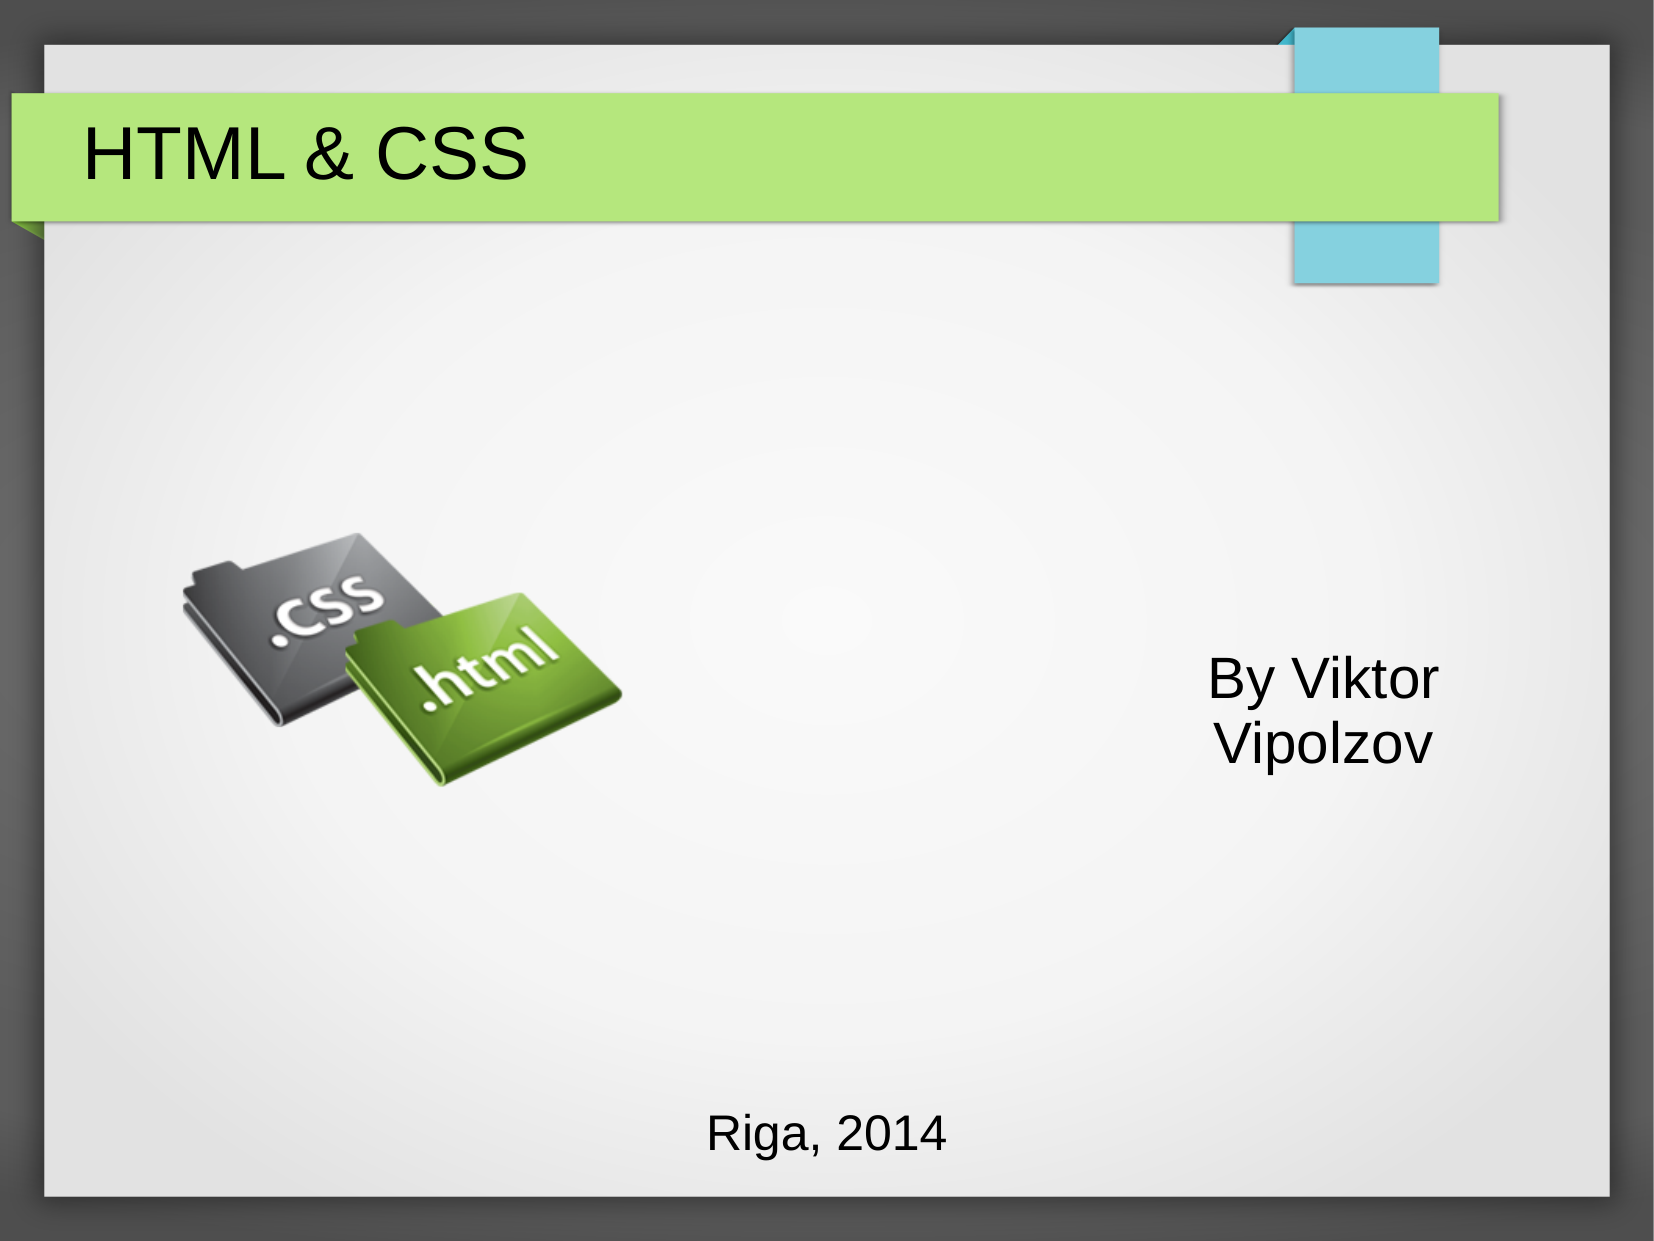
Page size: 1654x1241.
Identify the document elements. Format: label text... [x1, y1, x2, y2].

text_box By Viktor Vipolzov [1075, 638, 1573, 719]
text_box Riga, 2014 [47, 1098, 1607, 1170]
title HTML & CSS [82, 94, 1264, 213]
picture [0, 0, 1654, 1241]
